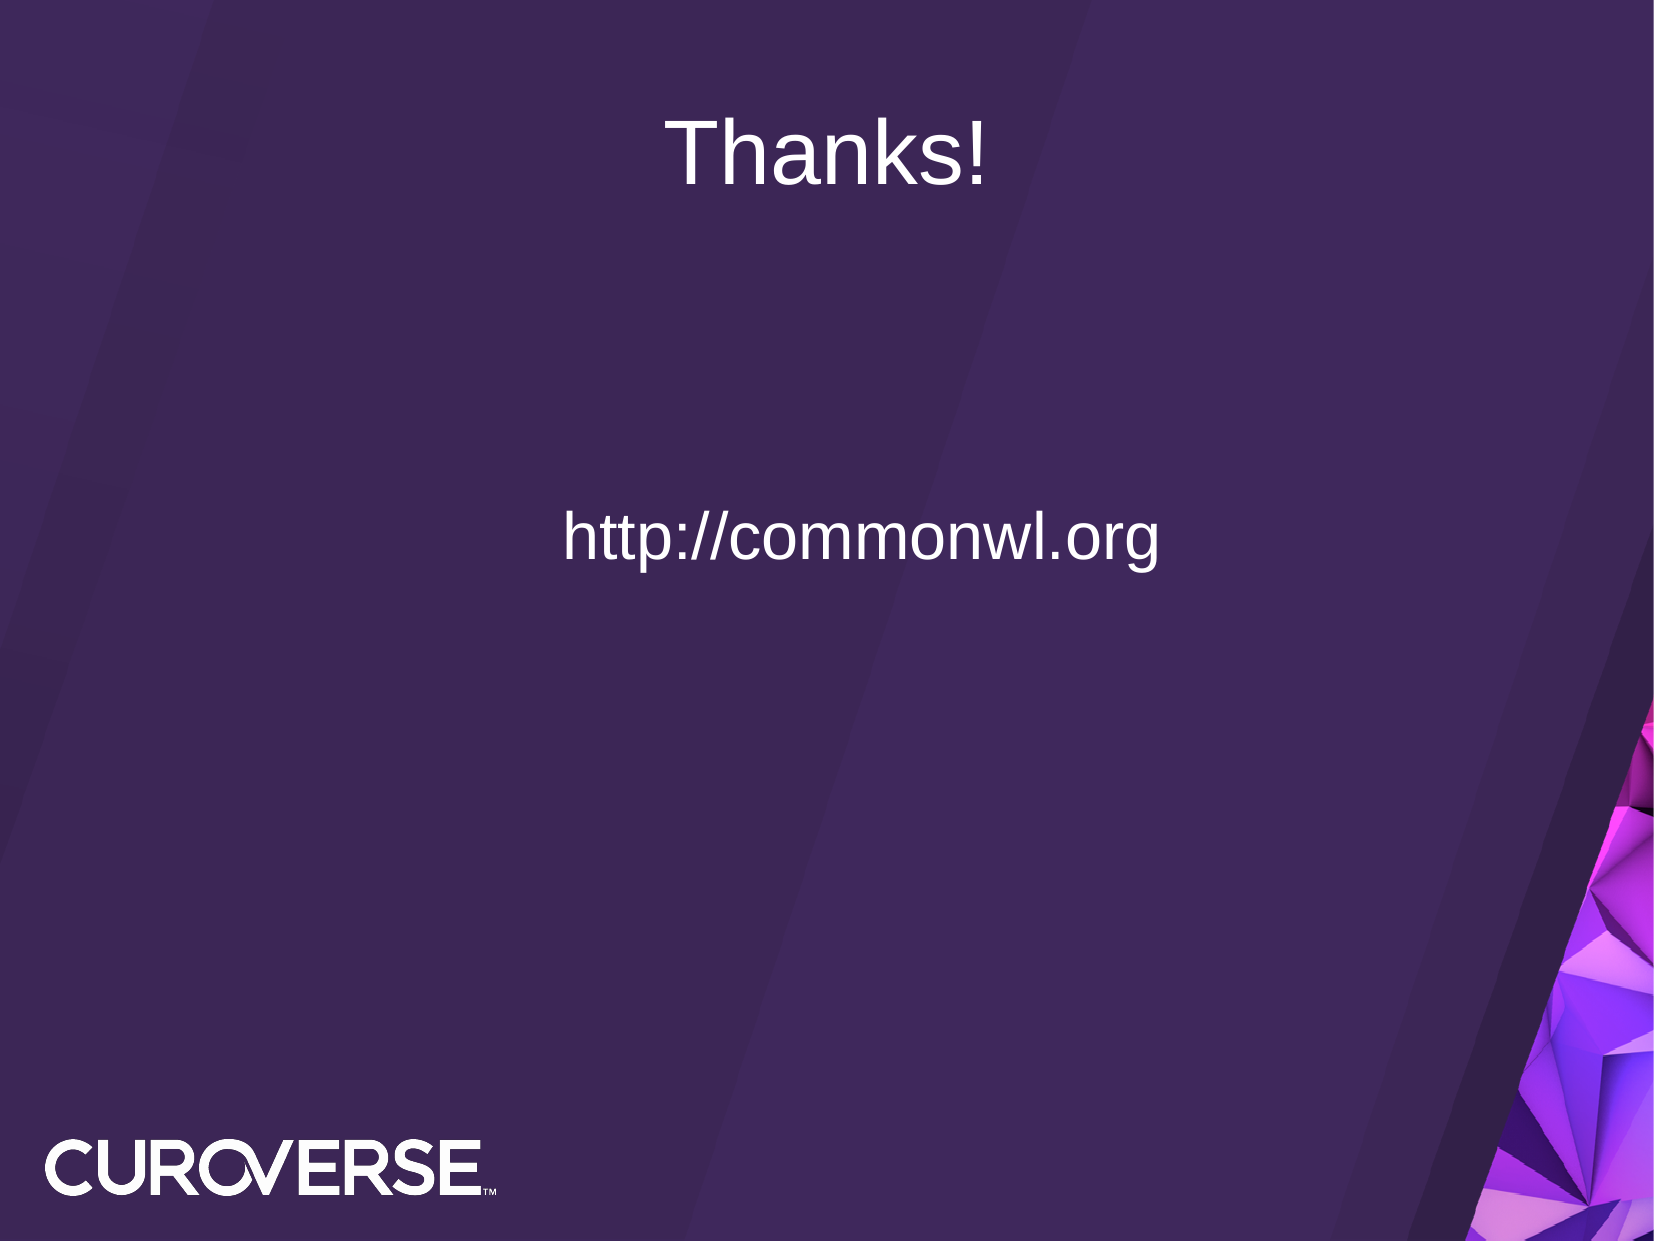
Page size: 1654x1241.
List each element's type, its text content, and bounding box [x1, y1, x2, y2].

picture [0, 0, 1654, 1241]
title Thanks! [82, 49, 1571, 257]
list http://commonwl.org [82, 290, 1571, 1010]
